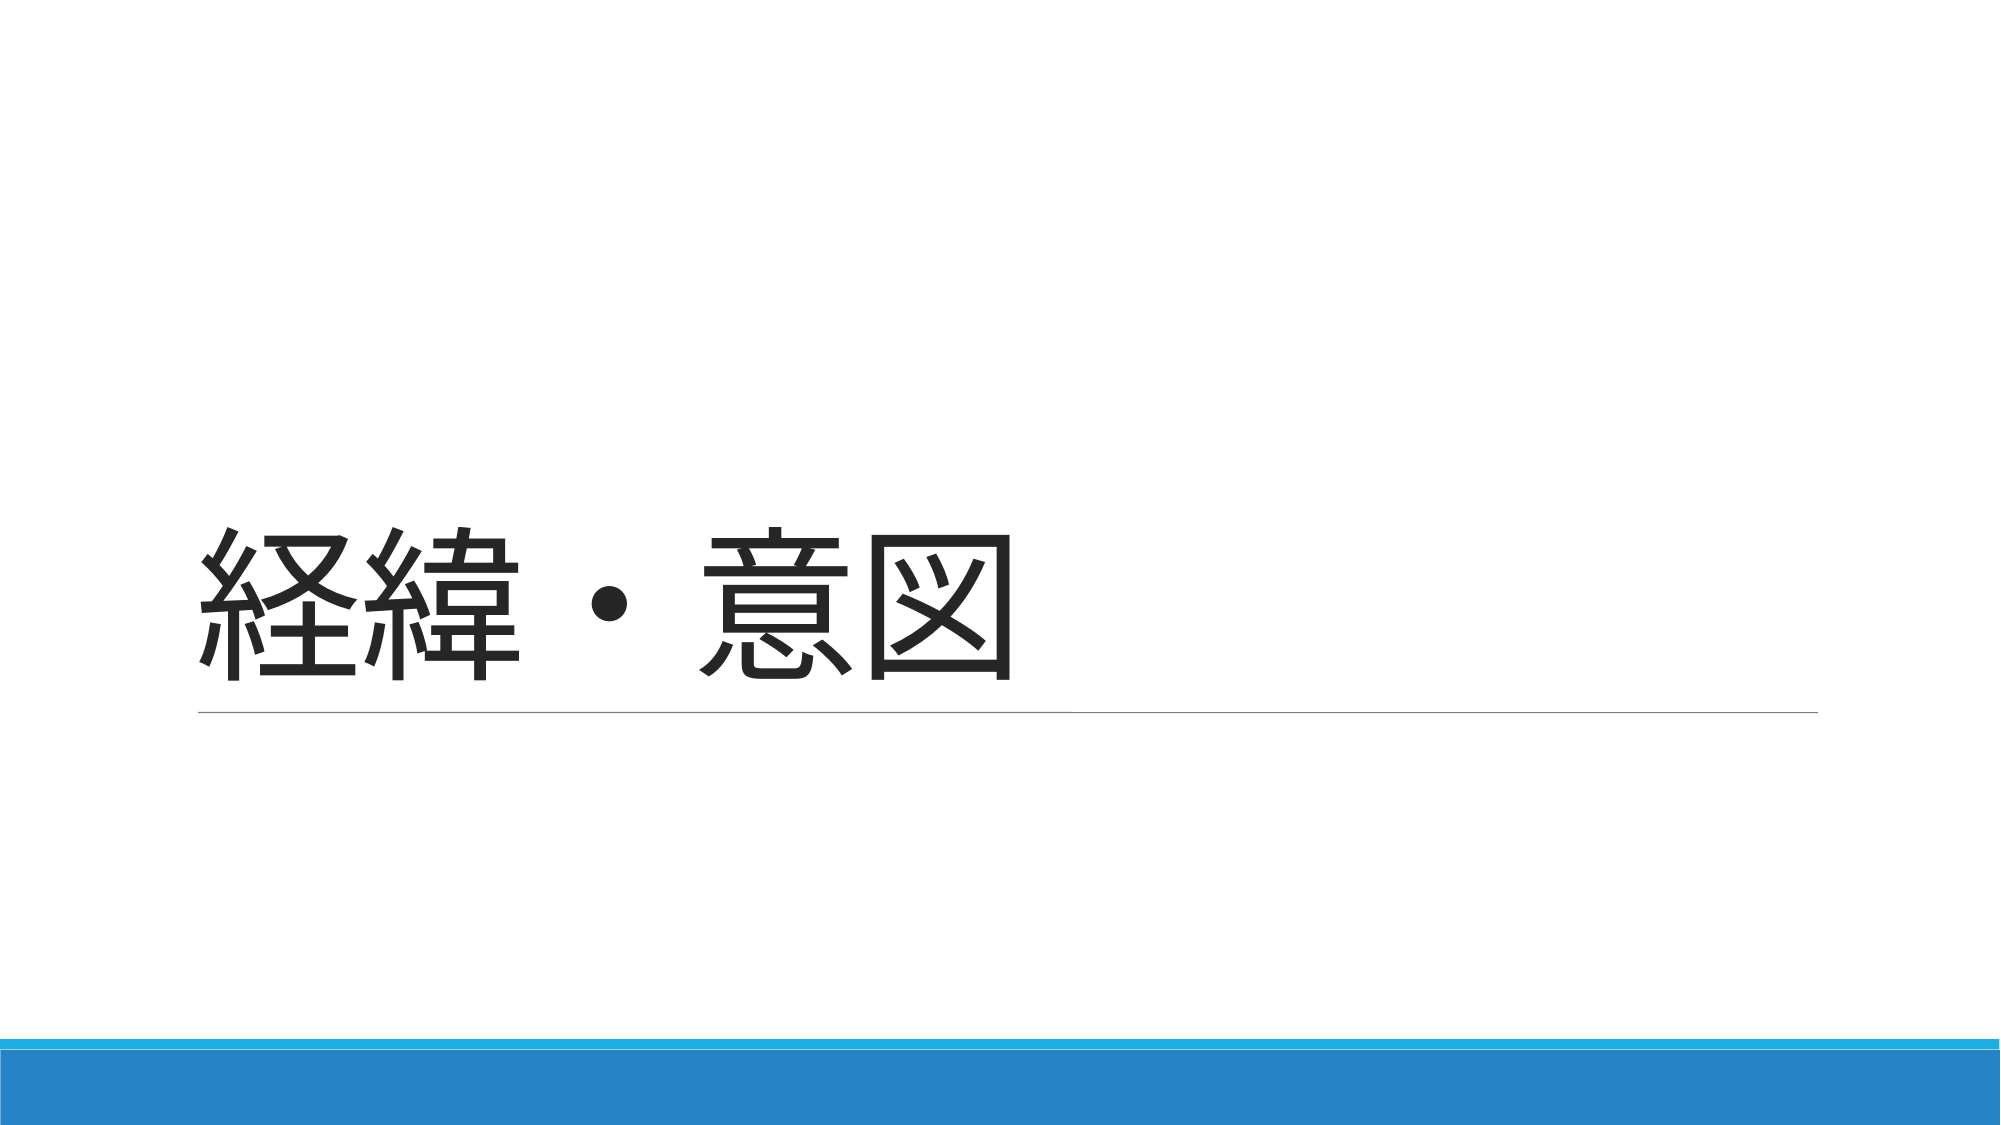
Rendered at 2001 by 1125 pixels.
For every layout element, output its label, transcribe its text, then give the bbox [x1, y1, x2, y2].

title 経緯・意図 [180, 124, 1830, 710]
